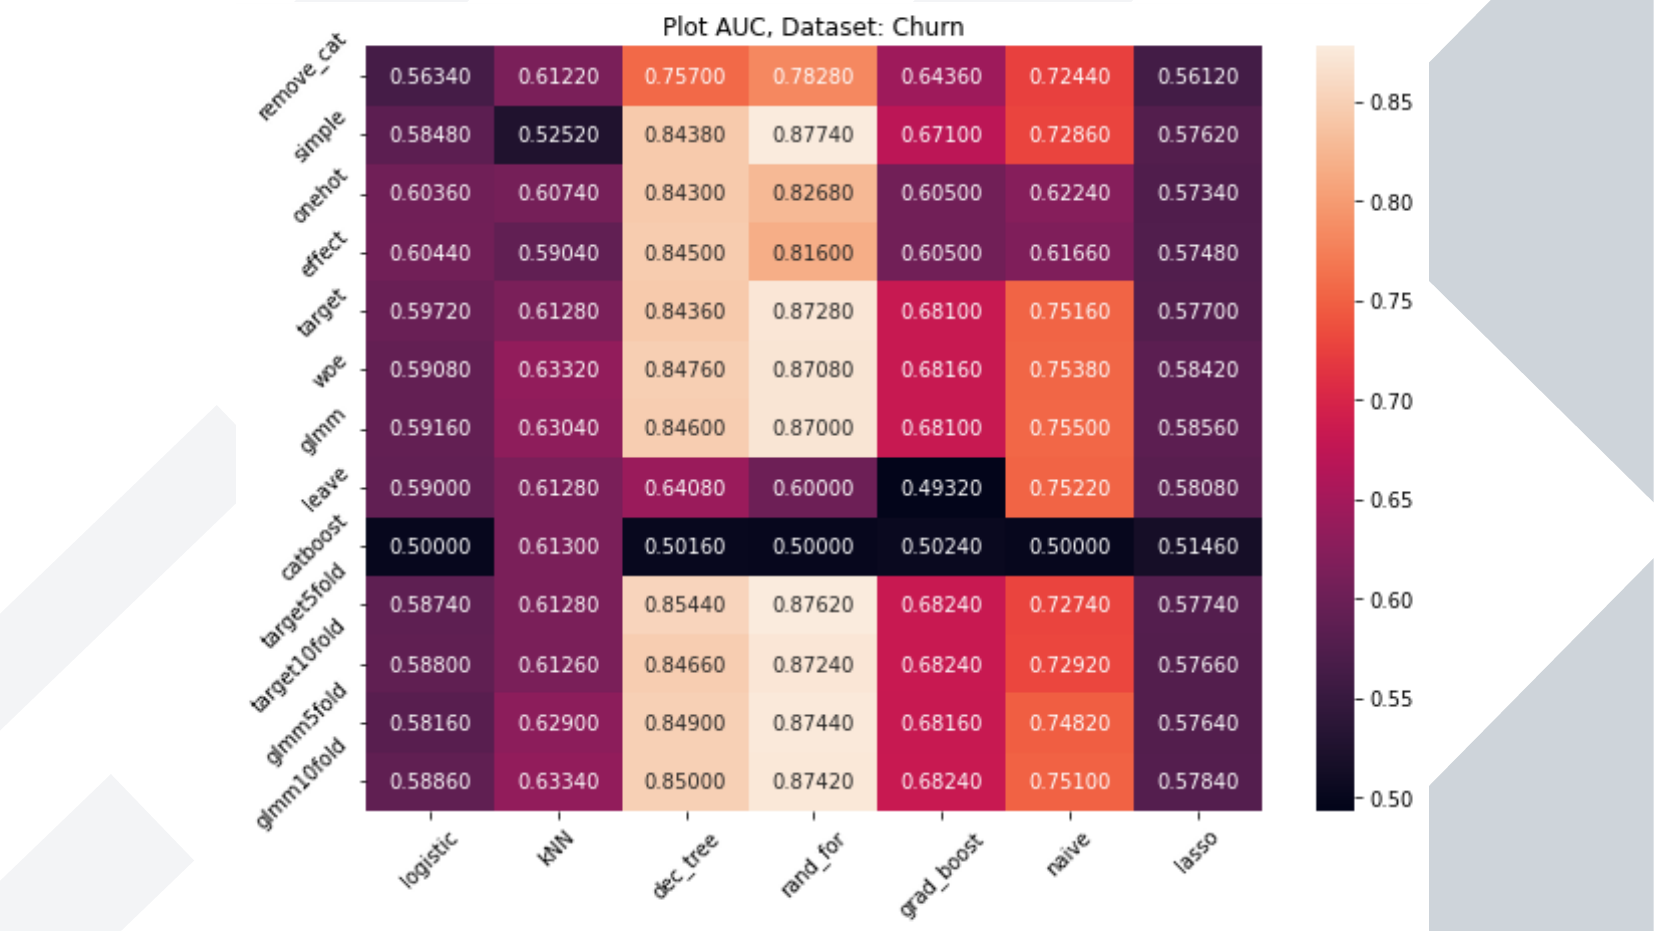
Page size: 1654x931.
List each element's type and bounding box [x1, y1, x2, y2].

picture [236, 2, 1429, 931]
